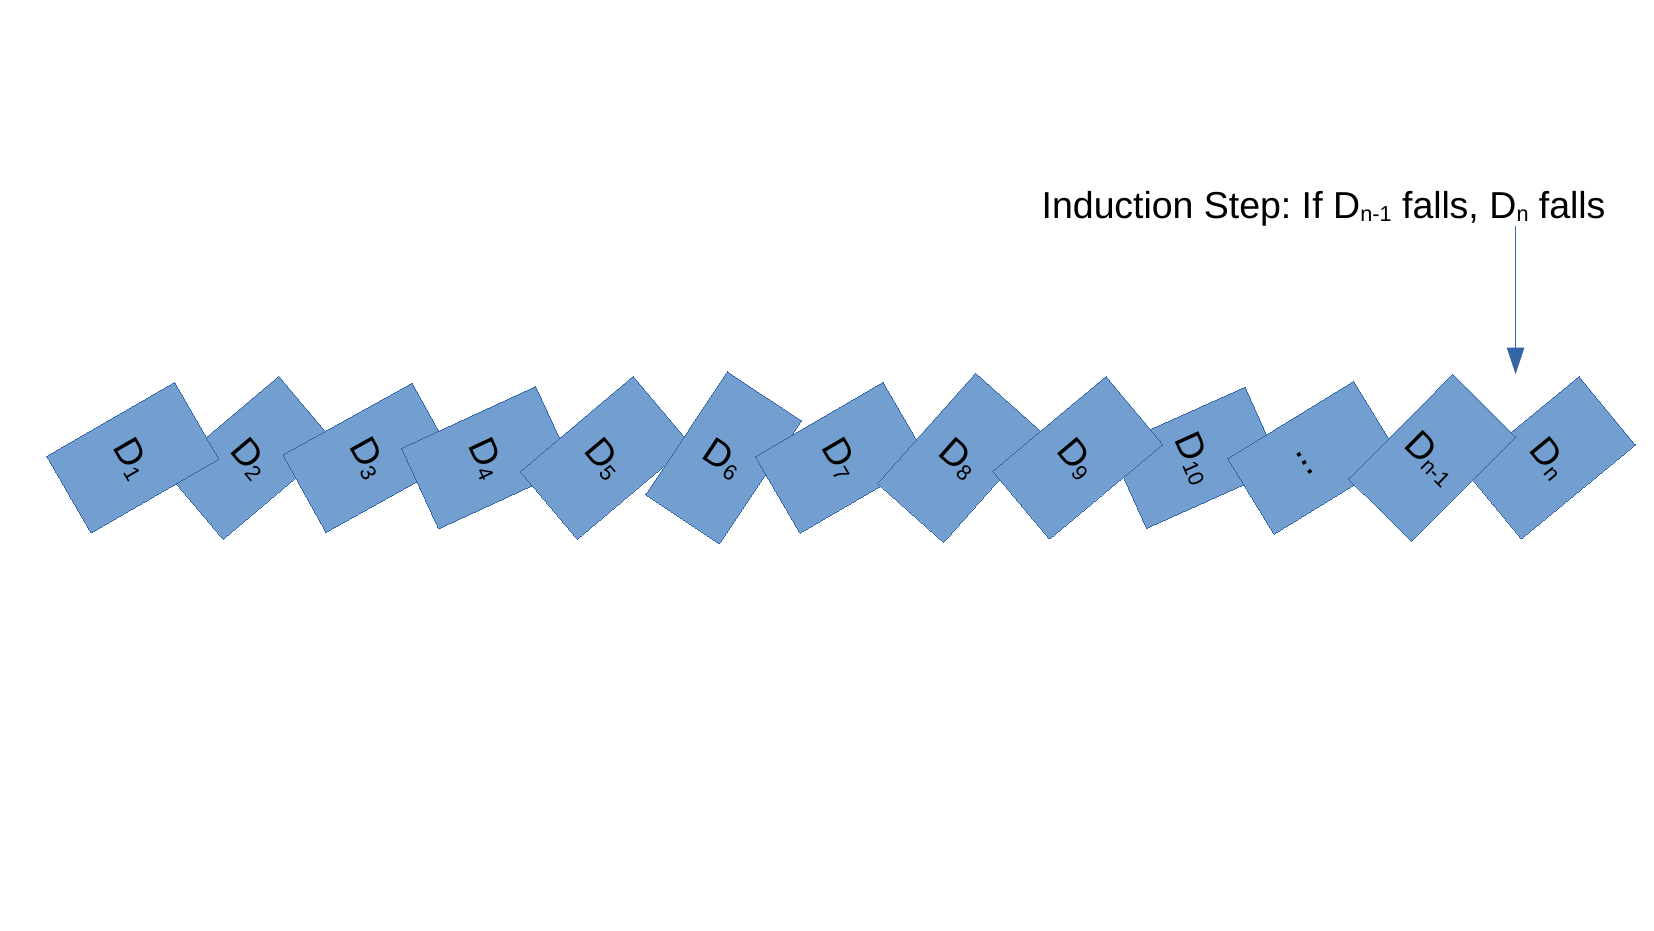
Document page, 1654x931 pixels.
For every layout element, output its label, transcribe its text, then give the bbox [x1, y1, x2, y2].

text_box D4 [401, 386, 560, 529]
text_box Induction Step: If Dn-1 falls, Dn falls [1026, 177, 1621, 234]
text_box D6 [645, 371, 802, 544]
text_box D1 [46, 382, 219, 533]
text_box D7 [755, 382, 916, 534]
text_box D5 [520, 376, 684, 540]
text_box ... [1227, 381, 1389, 535]
text_box Dn-1 [1348, 374, 1516, 542]
text_box D2 [176, 376, 325, 540]
text_box Dn [1473, 376, 1636, 539]
text_box D9 [992, 376, 1163, 539]
text_box D8 [877, 373, 1040, 543]
text_box D10 [1124, 387, 1267, 529]
text_box D3 [283, 383, 439, 533]
